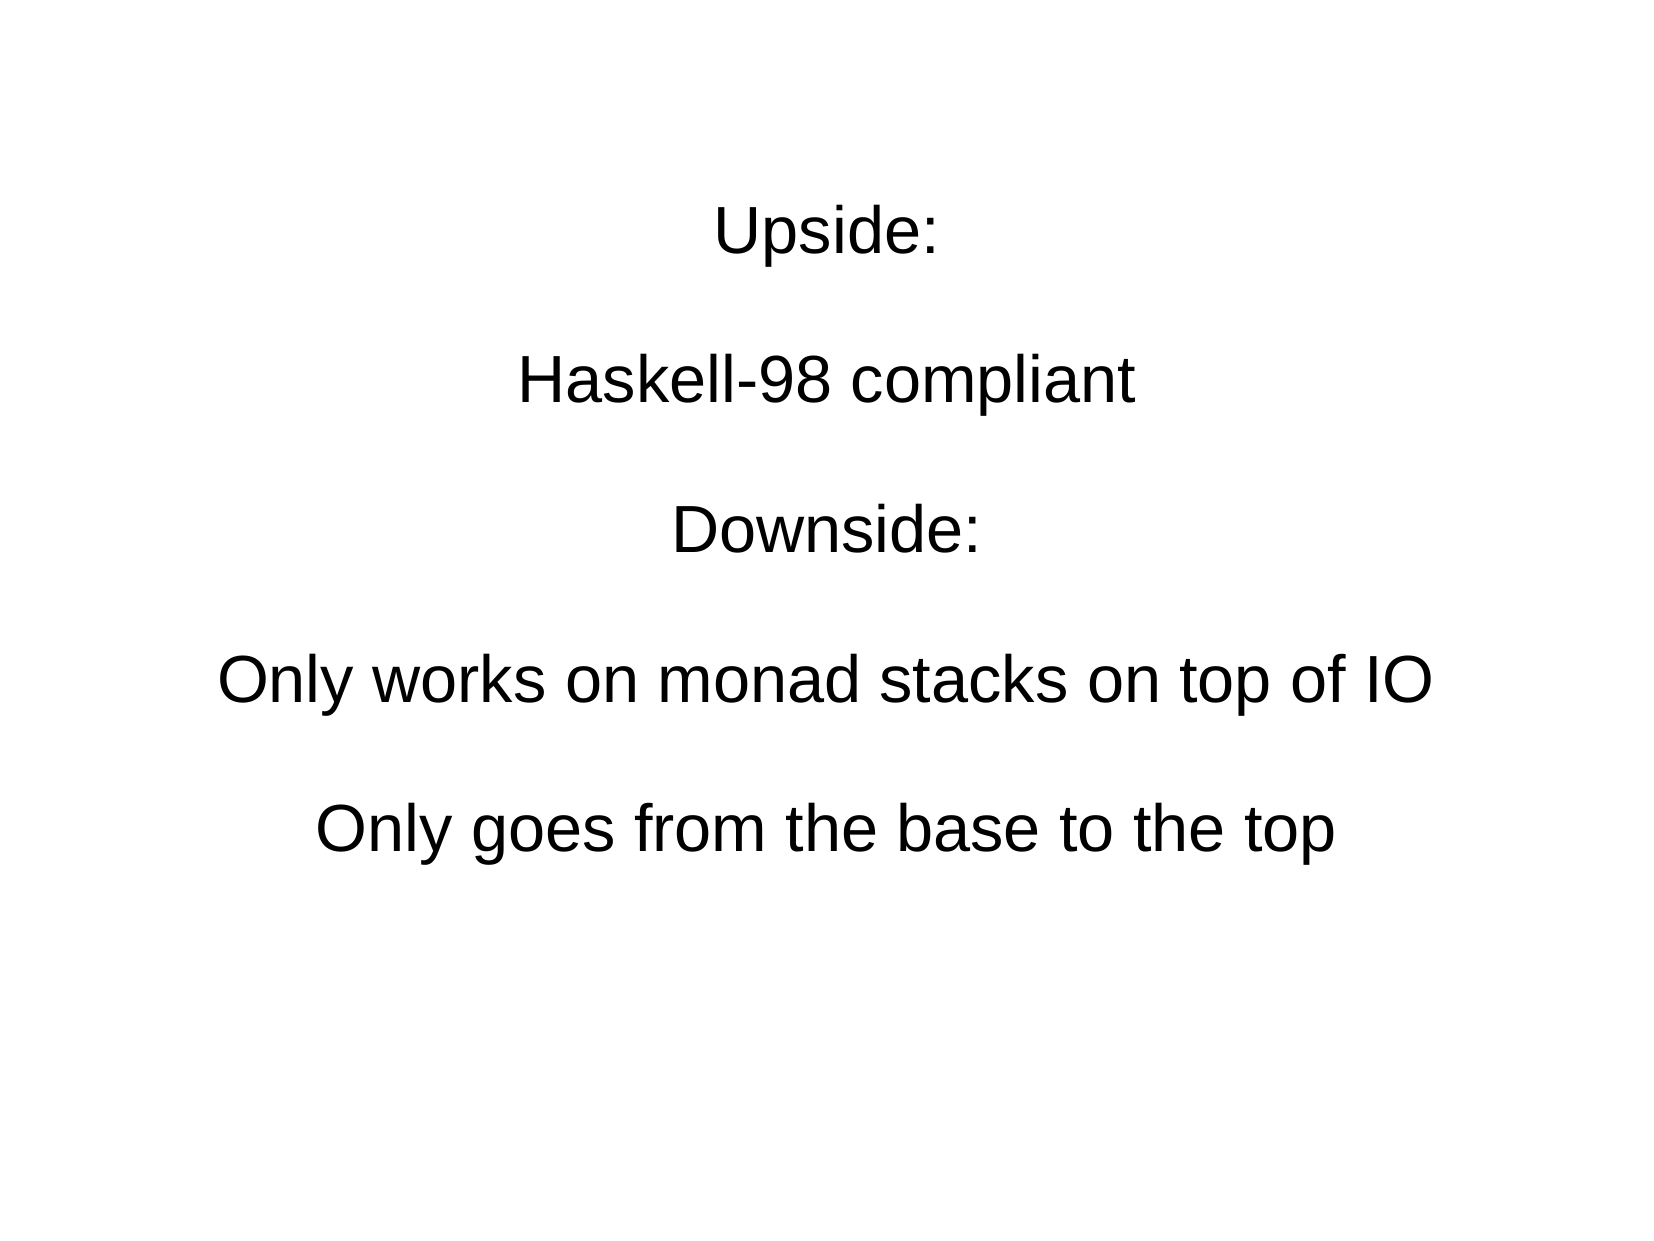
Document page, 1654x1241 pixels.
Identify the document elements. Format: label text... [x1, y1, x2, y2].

subtitle Upside: Haskell-98 compliant Downside: Only works on monad stacks on top of IO Only goes from the base to the top [82, 49, 1571, 1010]
